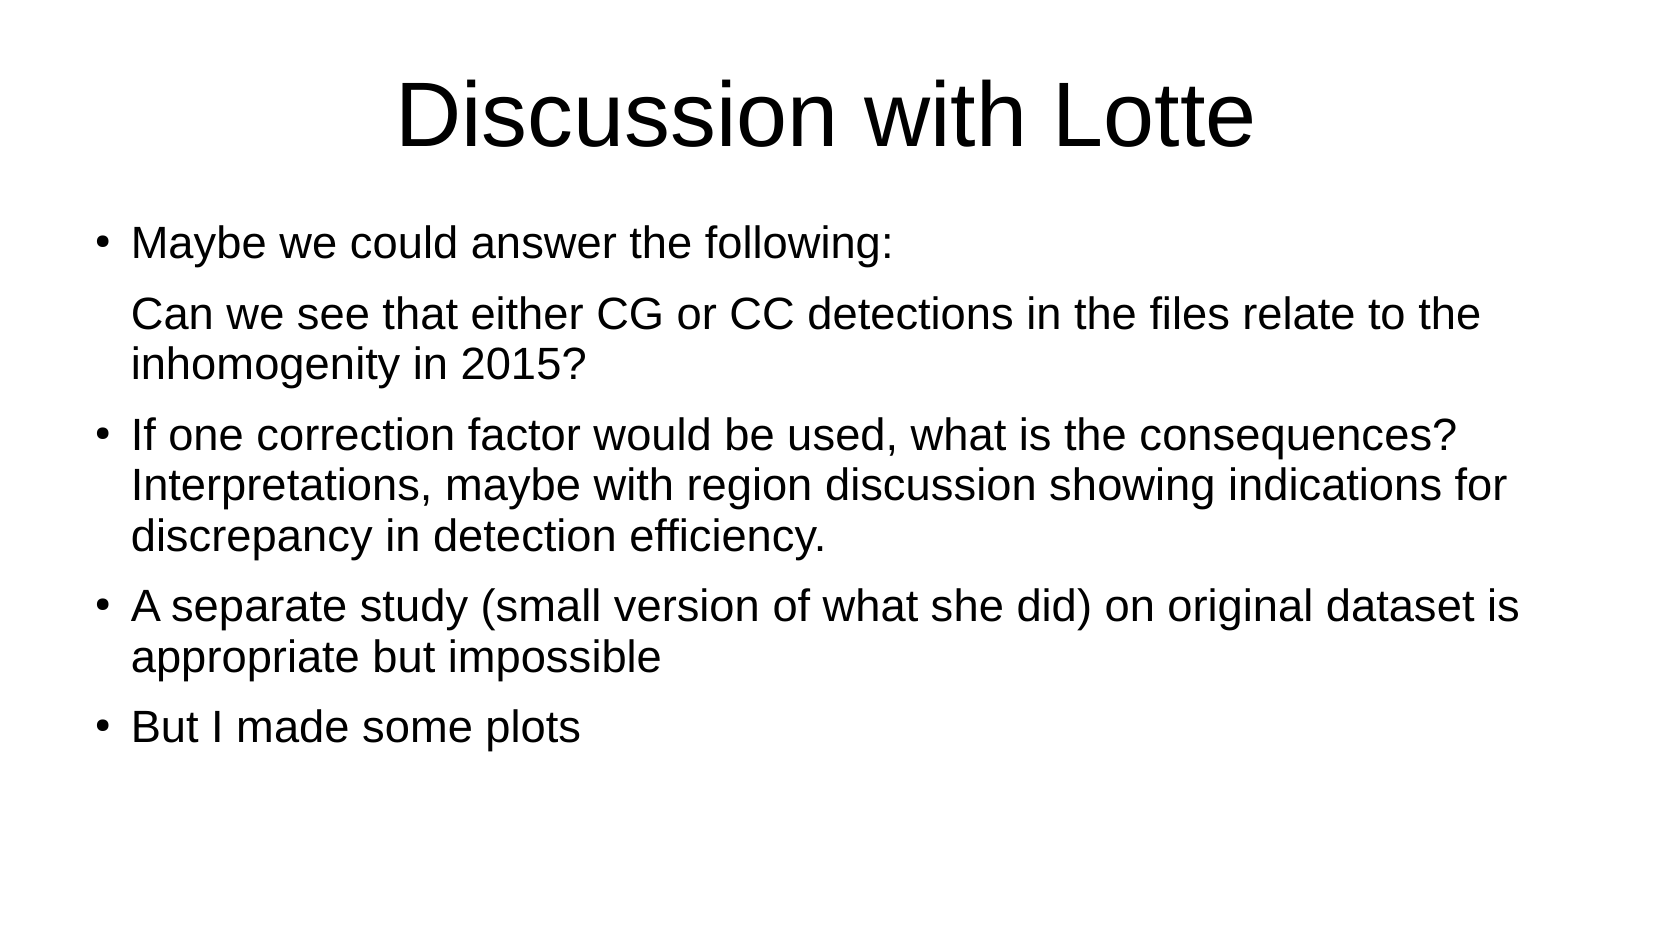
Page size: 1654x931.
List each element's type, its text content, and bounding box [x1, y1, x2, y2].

list Maybe we could answer the following: Can we see that either CG or CC detections in the files relate to the inhomogenity in 2015? If one correction factor would be used, what is the consequences? Interpretations, maybe with region discussion showing indications for discrepancy in detection efficiency. A separate study (small version of what she did) on original dataset is appropriate but impossible But I made some plots [82, 217, 1571, 758]
title Discussion with Lotte [82, 37, 1571, 193]
